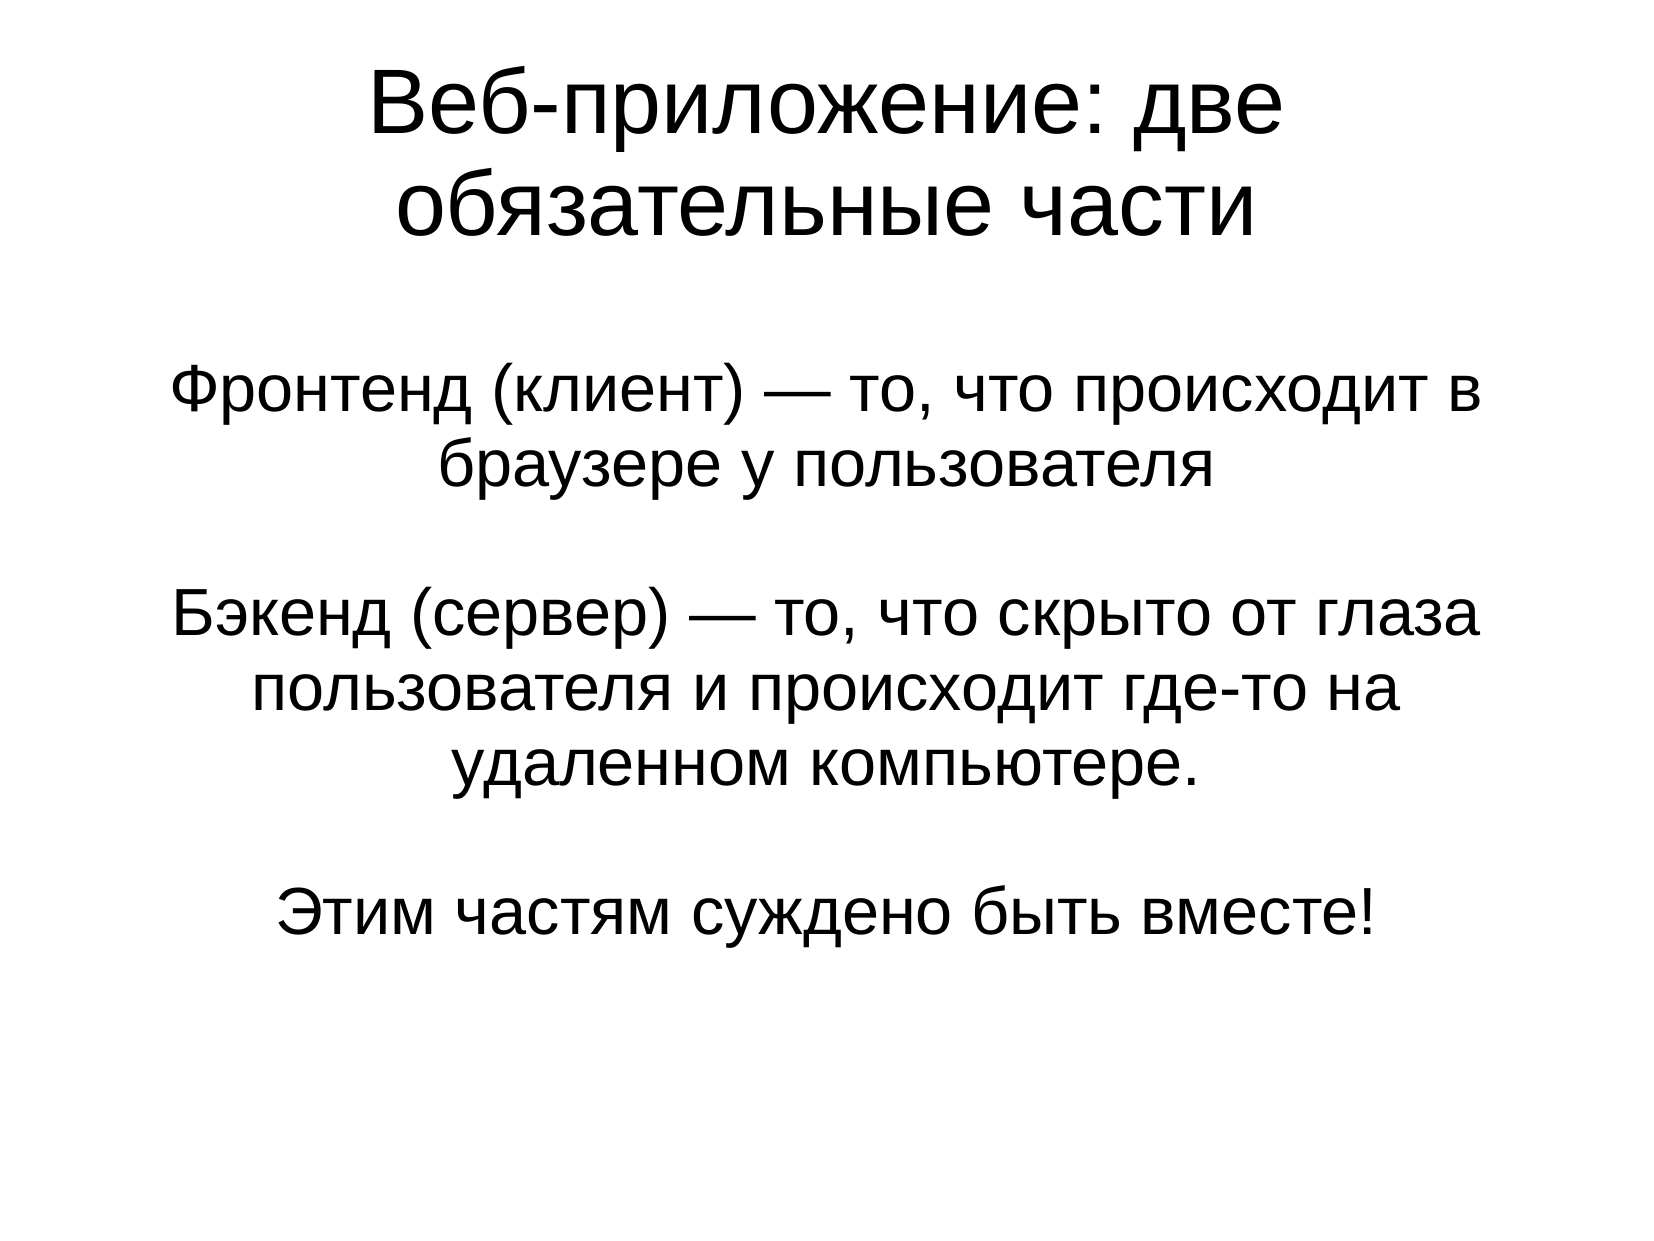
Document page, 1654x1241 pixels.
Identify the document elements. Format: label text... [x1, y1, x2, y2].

title Веб-приложение: две обязательные части [82, 49, 1571, 257]
subtitle Фронтенд (клиент) — то, что происходит в браузере у пользователя Бэкенд (сервер) — то, что скрыто от глаза пользователя и происходит где-то на удаленном компьютере. Этим частям суждено быть вместе! [82, 290, 1571, 1010]
